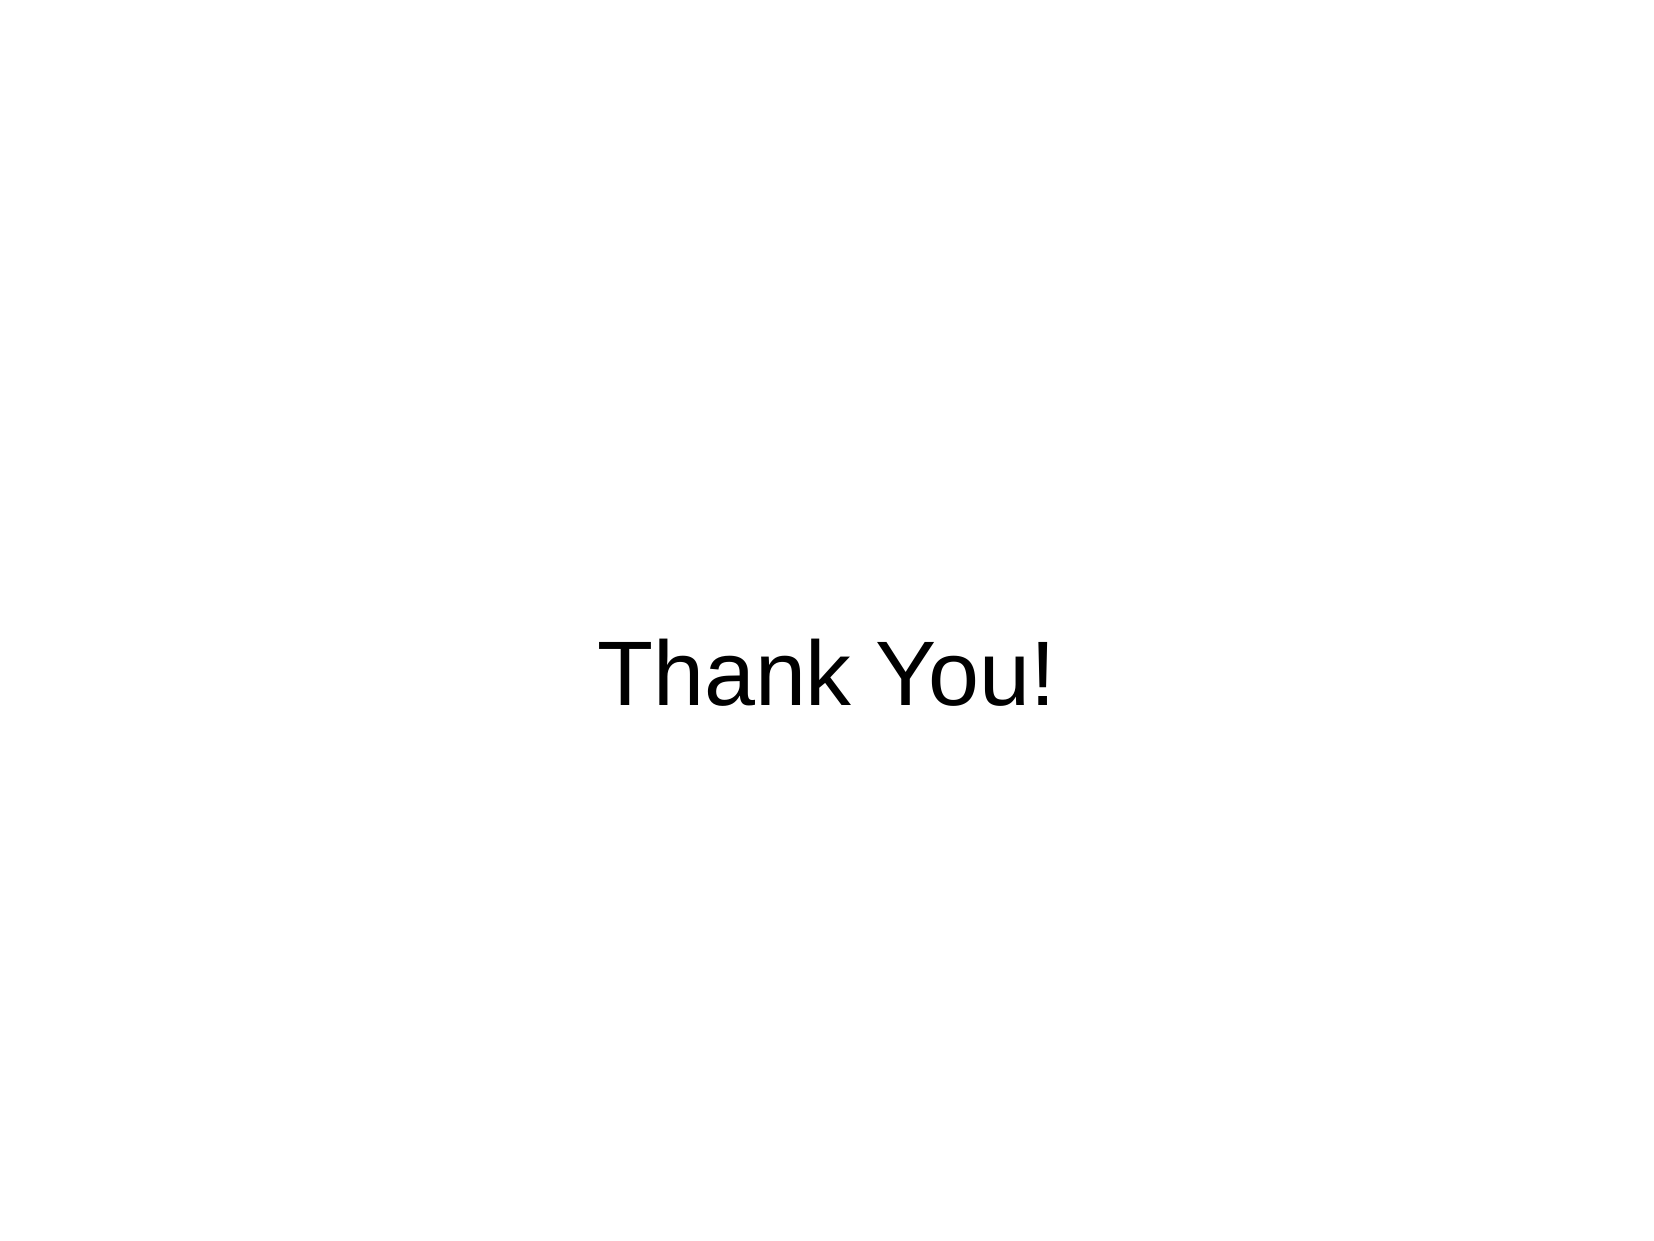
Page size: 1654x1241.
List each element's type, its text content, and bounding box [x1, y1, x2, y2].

title Thank You! [82, 570, 1571, 778]
